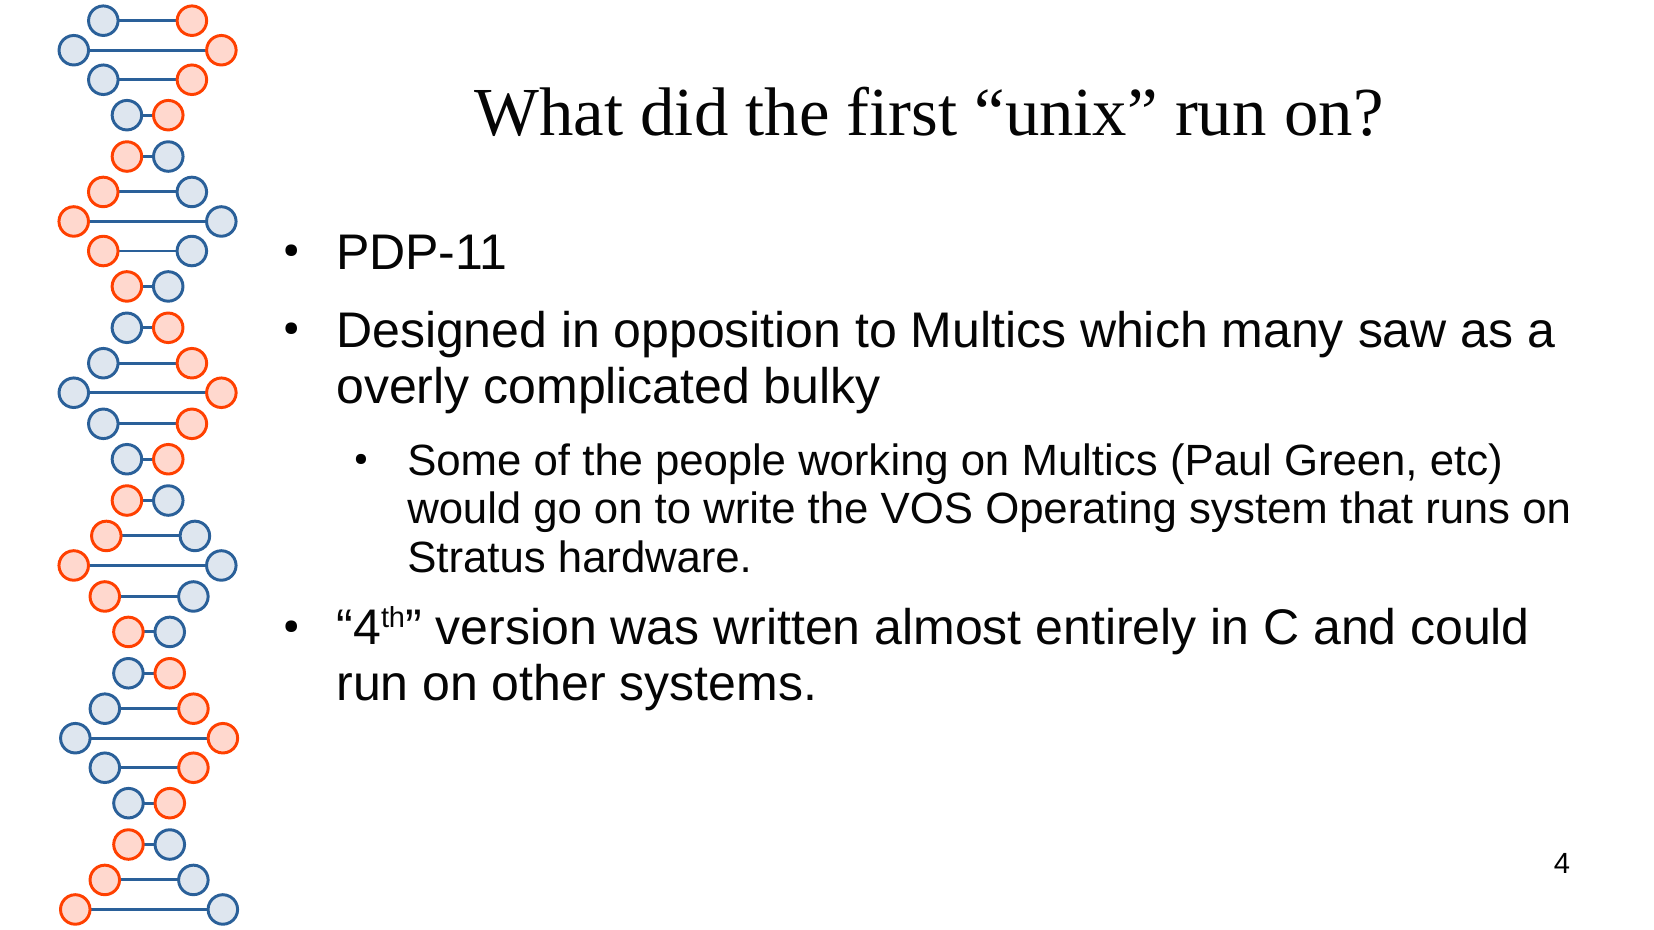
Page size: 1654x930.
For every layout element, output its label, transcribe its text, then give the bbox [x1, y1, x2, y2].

list PDP-11 Designed in opposition to Multics which many saw as a overly complicated bulky Some of the people working on Multics (Paul Green, etc) would go on to write the VOS Operating system that runs on Stratus hardware. “4th” version was written almost entirely in C and could run on other systems. [265, 224, 1594, 764]
title What did the first “unix” run on? [265, 35, 1594, 189]
